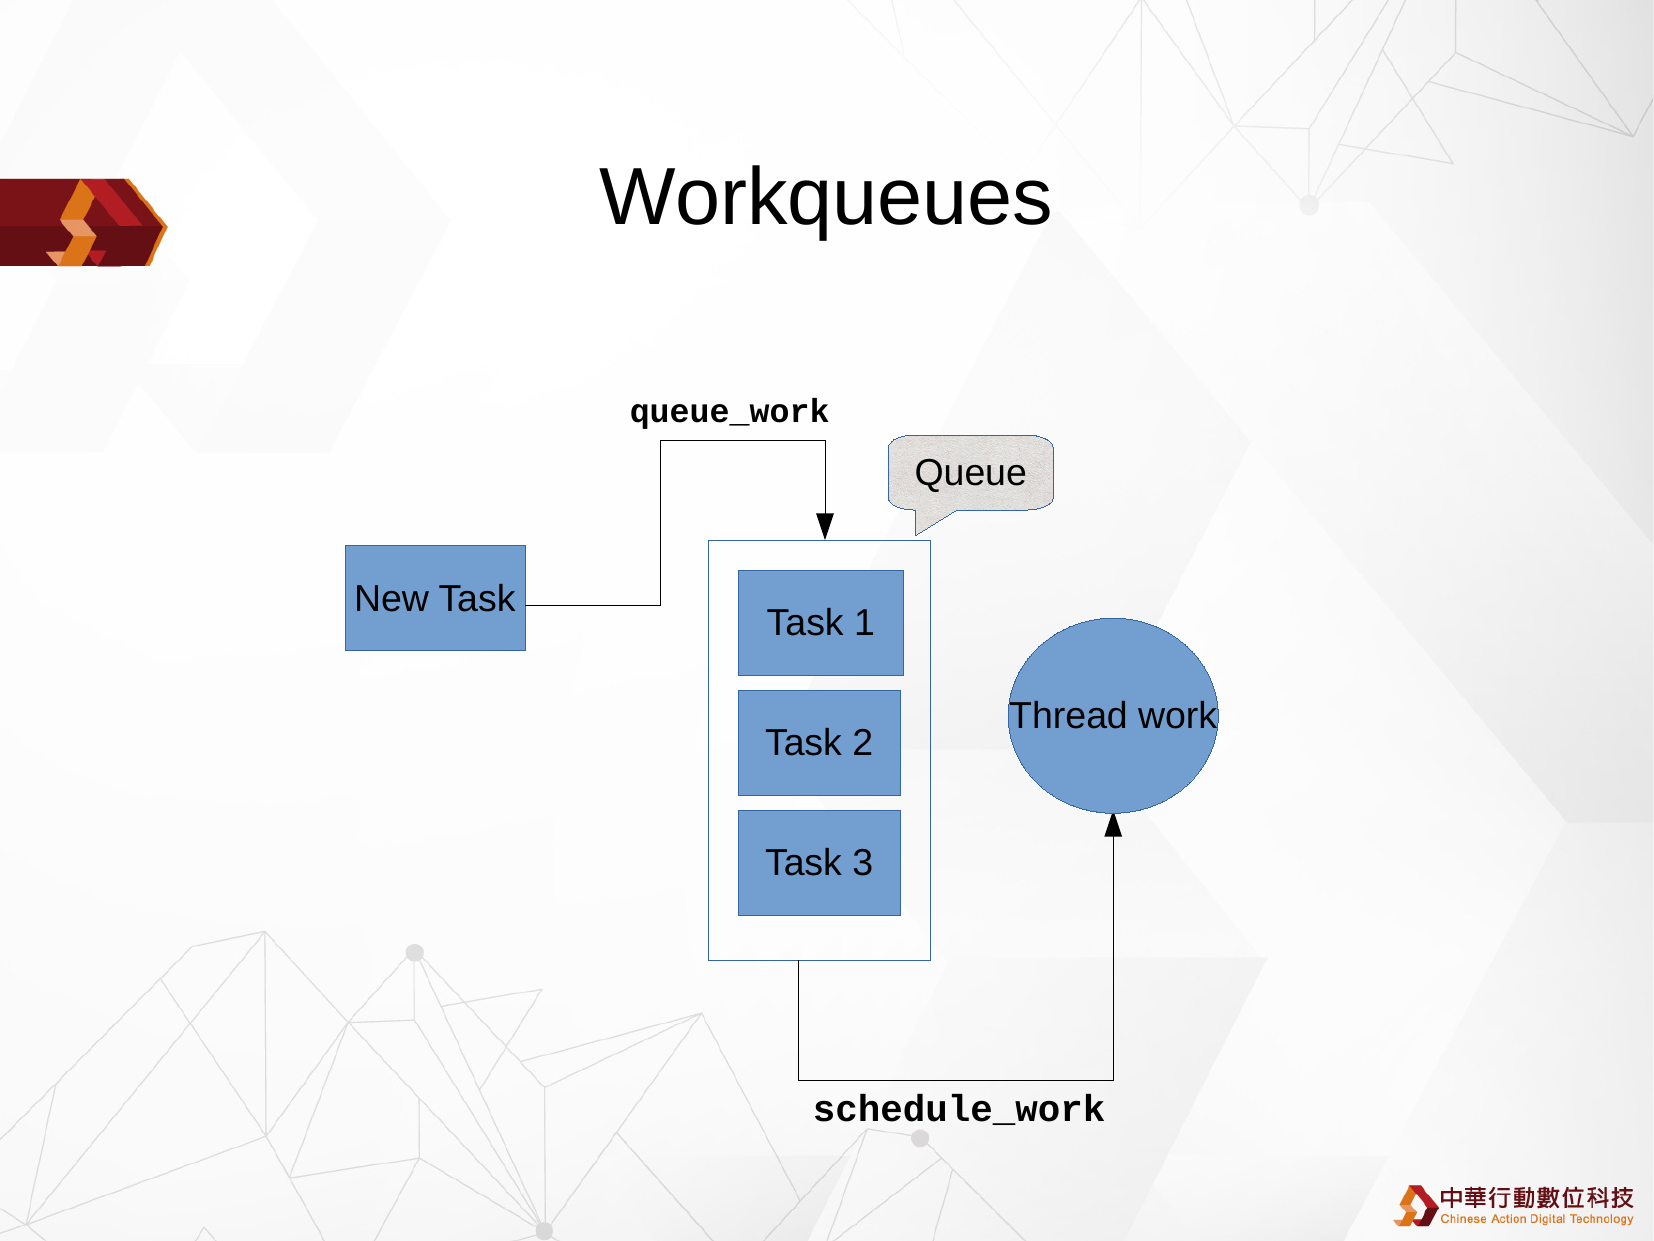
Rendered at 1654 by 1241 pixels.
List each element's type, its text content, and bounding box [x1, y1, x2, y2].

text_box queue_work [615, 387, 845, 441]
text_box Task 1 [738, 570, 904, 676]
text_box Thread work [1008, 618, 1219, 814]
title Workqueues [118, 112, 1506, 281]
text_box New Task [345, 545, 526, 651]
picture [0, 0, 1654, 1241]
text_box Task 3 [738, 810, 901, 916]
text_box Task 2 [738, 690, 901, 796]
text_box schedule_work [798, 1082, 1121, 1141]
text_box Queue [888, 435, 1054, 536]
